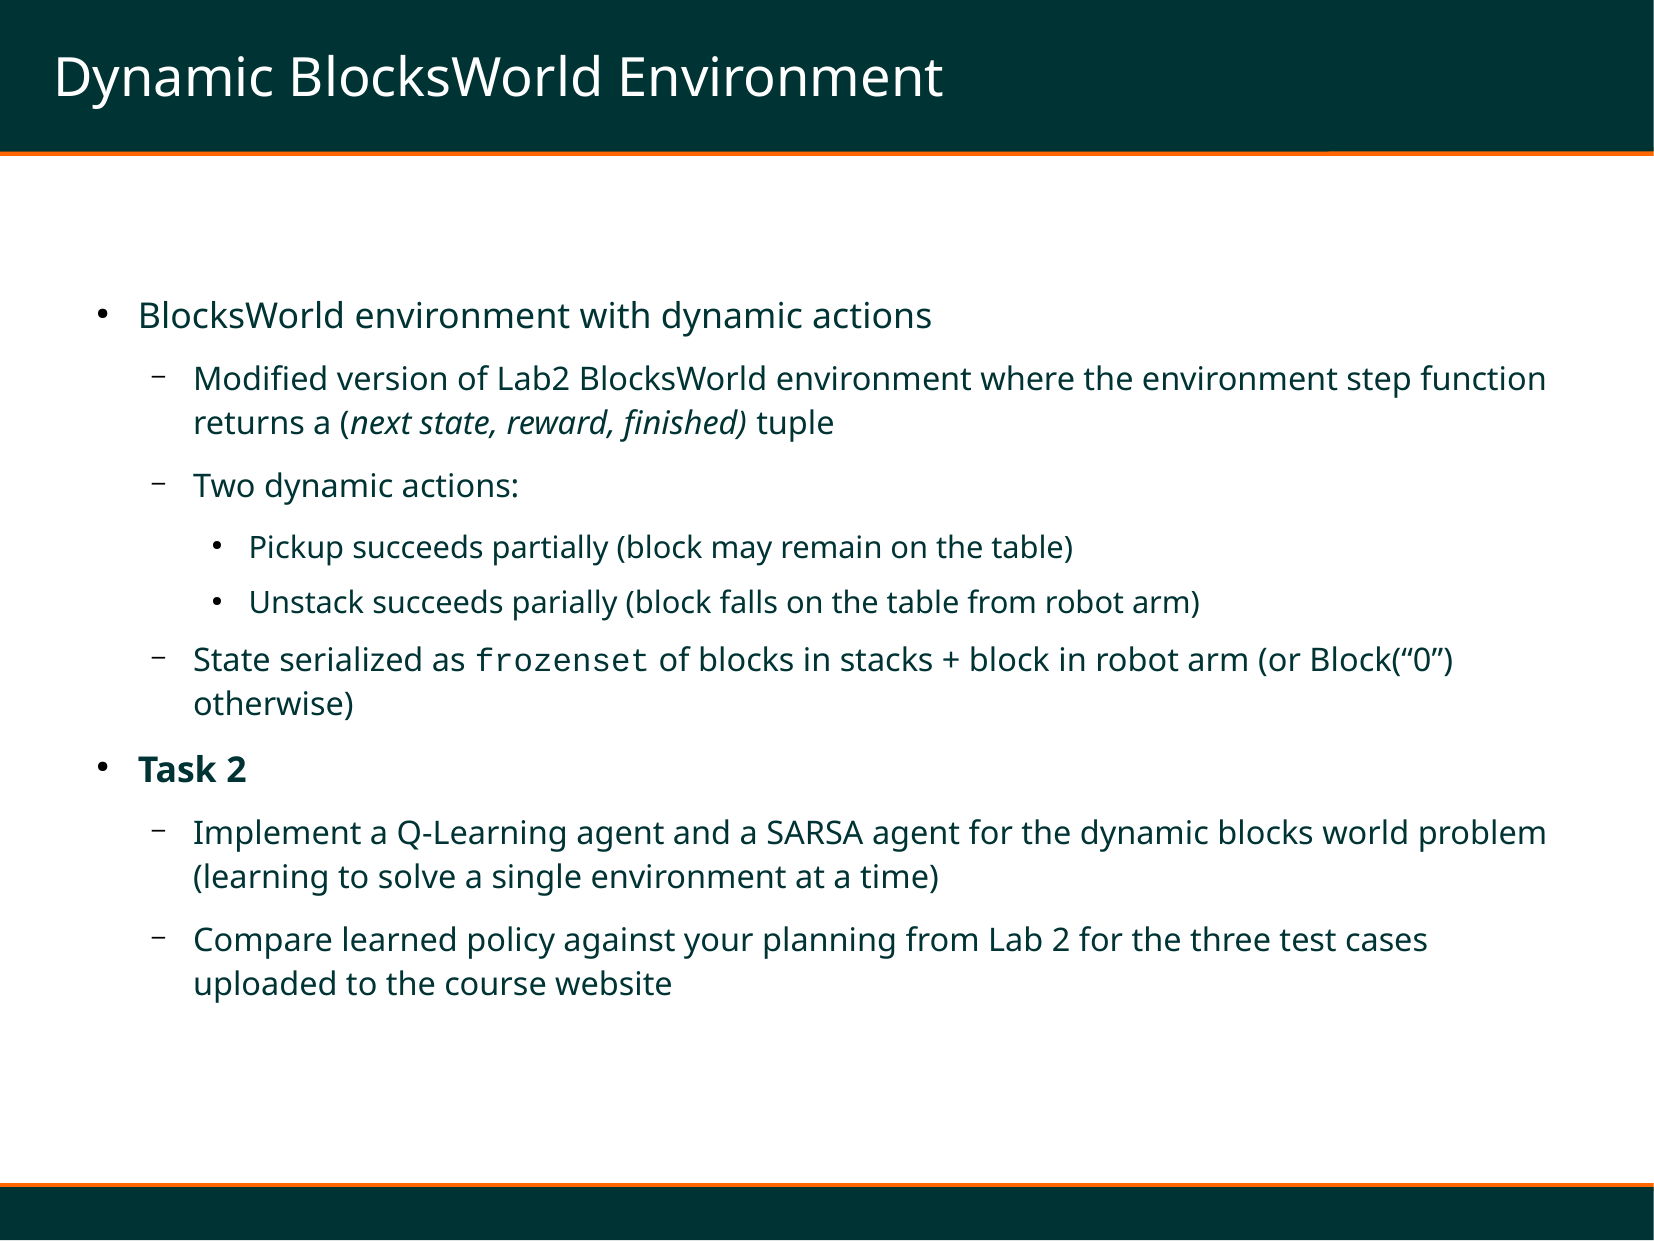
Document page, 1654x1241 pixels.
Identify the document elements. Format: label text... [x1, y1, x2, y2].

list BlocksWorld environment with dynamic actions Modified version of Lab2 BlocksWorld environment where the environment step function returns a (next state, reward, finished) tuple Two dynamic actions: Pickup succeeds partially (block may remain on the table) Unstack succeeds parially (block falls on the table from robot arm) State serialized as frozenset of blocks in stacks + block in robot arm (or Block(“0”) otherwise) Task 2 Implement a Q-Learning agent and a SARSA agent for the dynamic blocks world problem (learning to solve a single environment at a time) Compare learned policy against your planning from Lab 2 for the three test cases uploaded to the course website [82, 290, 1571, 1010]
title Dynamic BlocksWorld Environment [0, 0, 1329, 152]
